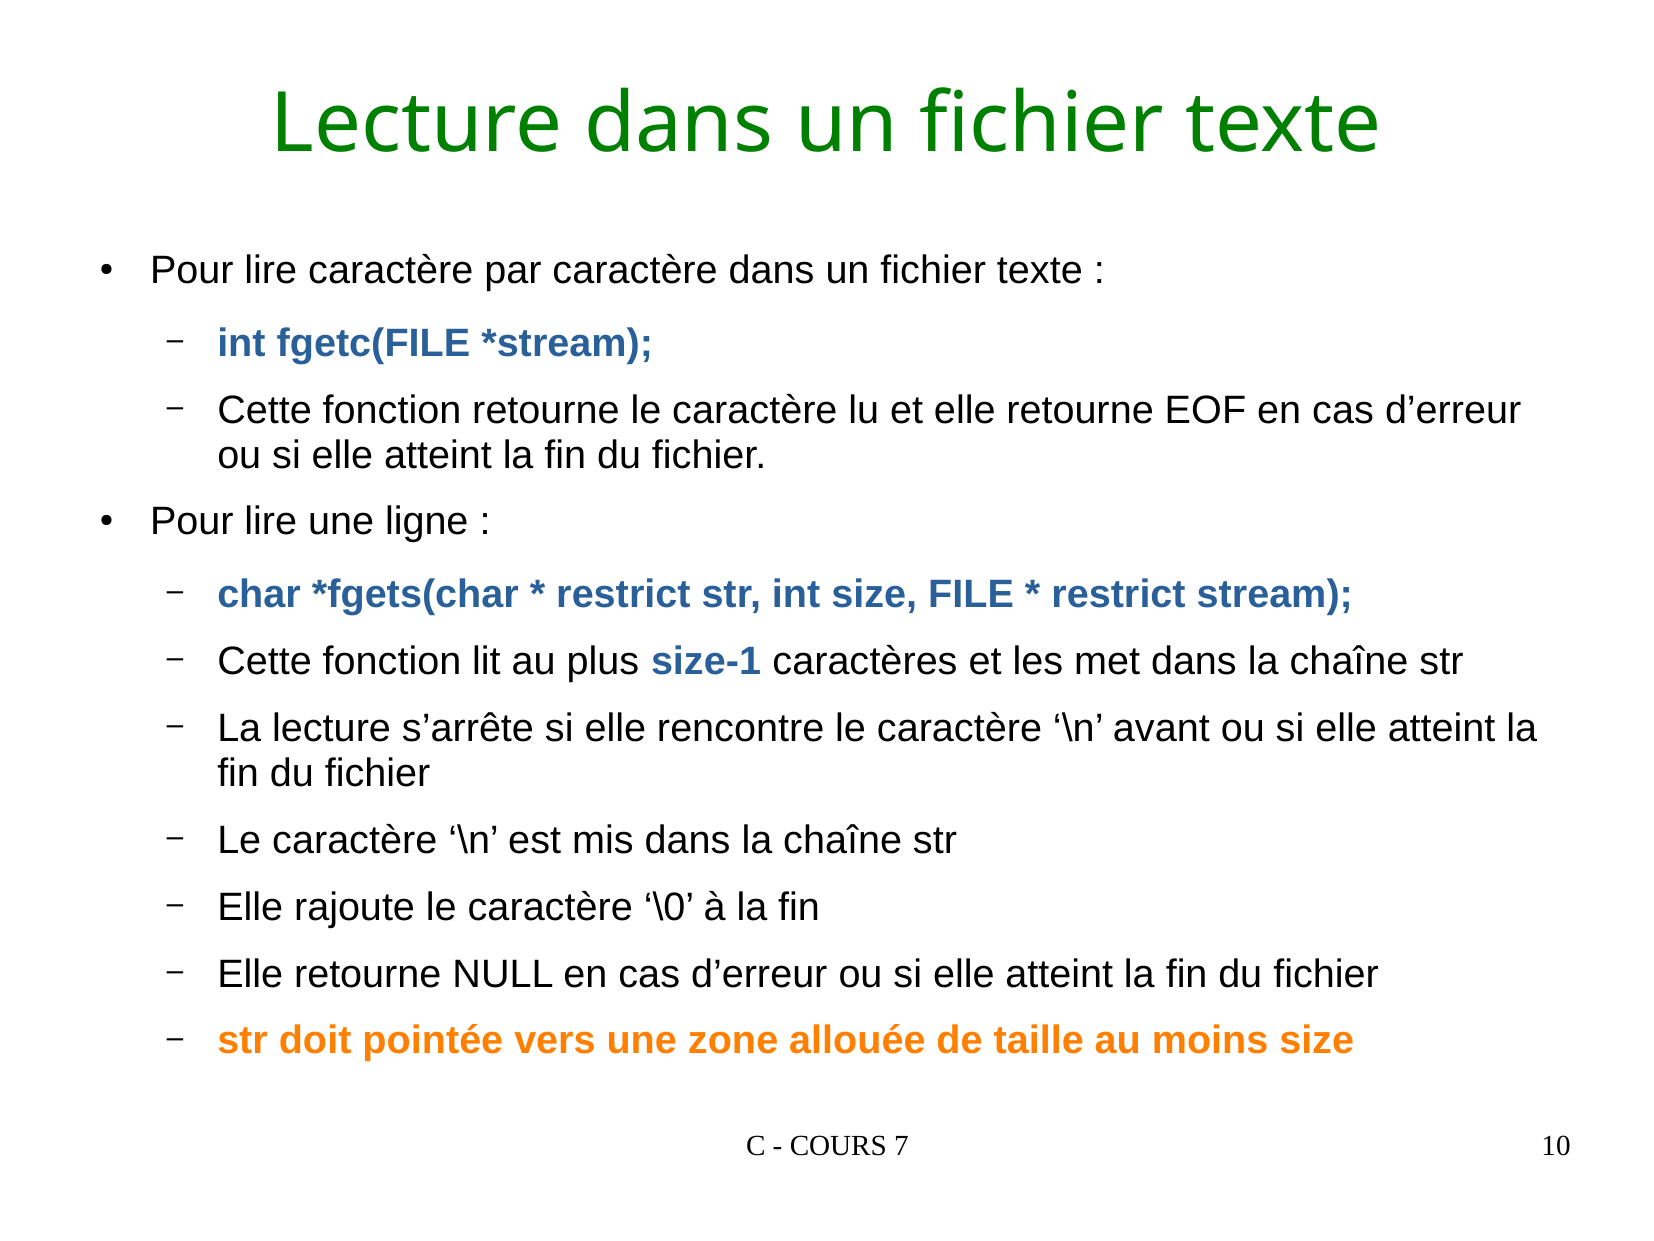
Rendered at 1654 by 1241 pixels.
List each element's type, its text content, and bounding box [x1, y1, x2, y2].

title Lecture dans un fichier texte [82, 49, 1571, 189]
list Pour lire caractère par caractère dans un fichier texte : int fgetc(FILE *stream); Cette fonction retourne le caractère lu et elle retourne EOF en cas d’erreur ou si elle atteint la fin du fichier. Pour lire une ligne : char *fgets(char * restrict str, int size, FILE * restrict stream); Cette fonction lit au plus size-1 caractères et les met dans la chaîne str La lecture s’arrête si elle rencontre le caractère ‘\n’ avant ou si elle atteint la fin du fichier Le caractère ‘\n’ est mis dans la chaîne str Elle rajoute le caractère ‘\0’ à la fin Elle retourne NULL en cas d’erreur ou si elle atteint la fin du fichier str doit pointée vers une zone allouée de taille au moins size [82, 248, 1571, 1063]
